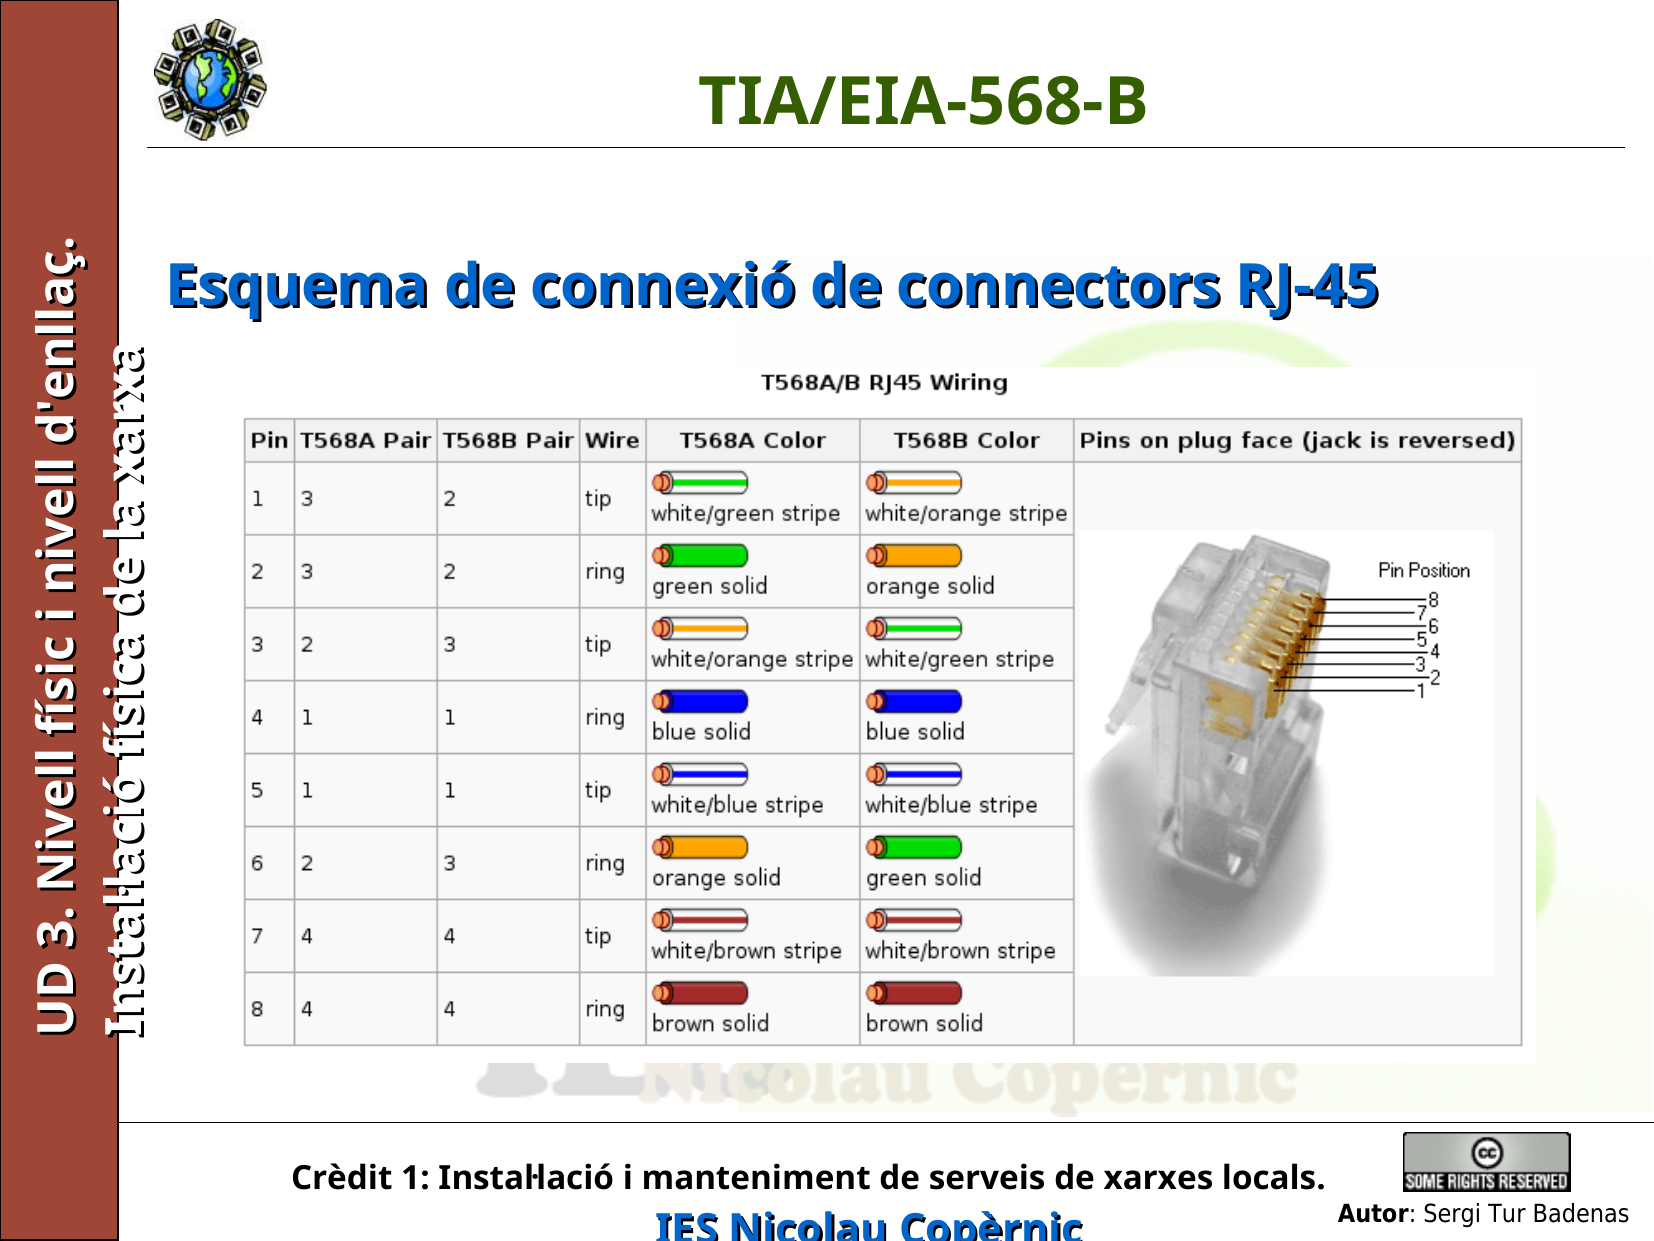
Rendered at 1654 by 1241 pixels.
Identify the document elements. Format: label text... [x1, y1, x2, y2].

title TIA/EIA-568-B [165, 56, 1654, 141]
picture [466, 252, 1654, 1117]
picture [231, 367, 1536, 1063]
picture [154, 19, 268, 142]
list Esquema de connexió de connectors RJ-45 [147, 242, 1636, 1078]
picture [1403, 1132, 1571, 1192]
